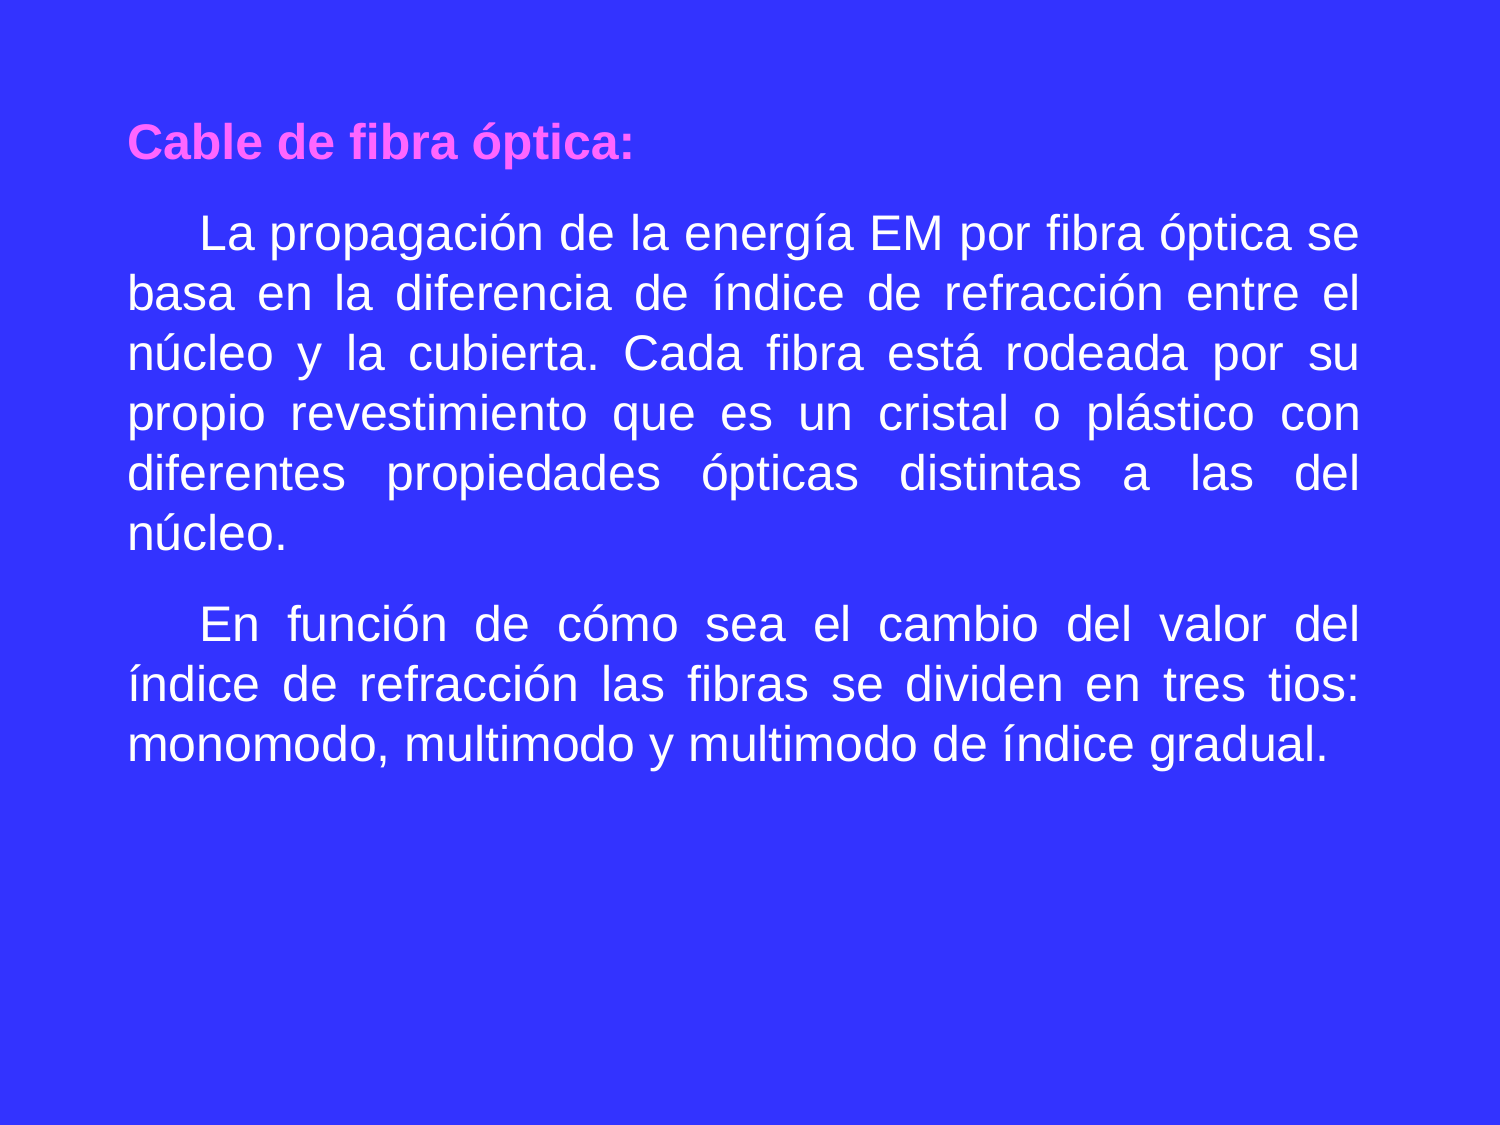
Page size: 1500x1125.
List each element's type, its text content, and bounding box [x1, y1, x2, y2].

text_box Cable de fibra óptica: La propagación de la energía EM por fibra óptica se basa en la diferencia de índice de refracción entre el núcleo y la cubierta. Cada fibra está rodeada por su propio revestimiento que es un cristal o plástico con diferentes propiedades ópticas distintas a las del núcleo. En función de cómo sea el cambio del valor del índice de refracción las fibras se dividen en tres tios: monomodo, multimodo y multimodo de índice gradual. [112, 101, 1377, 780]
